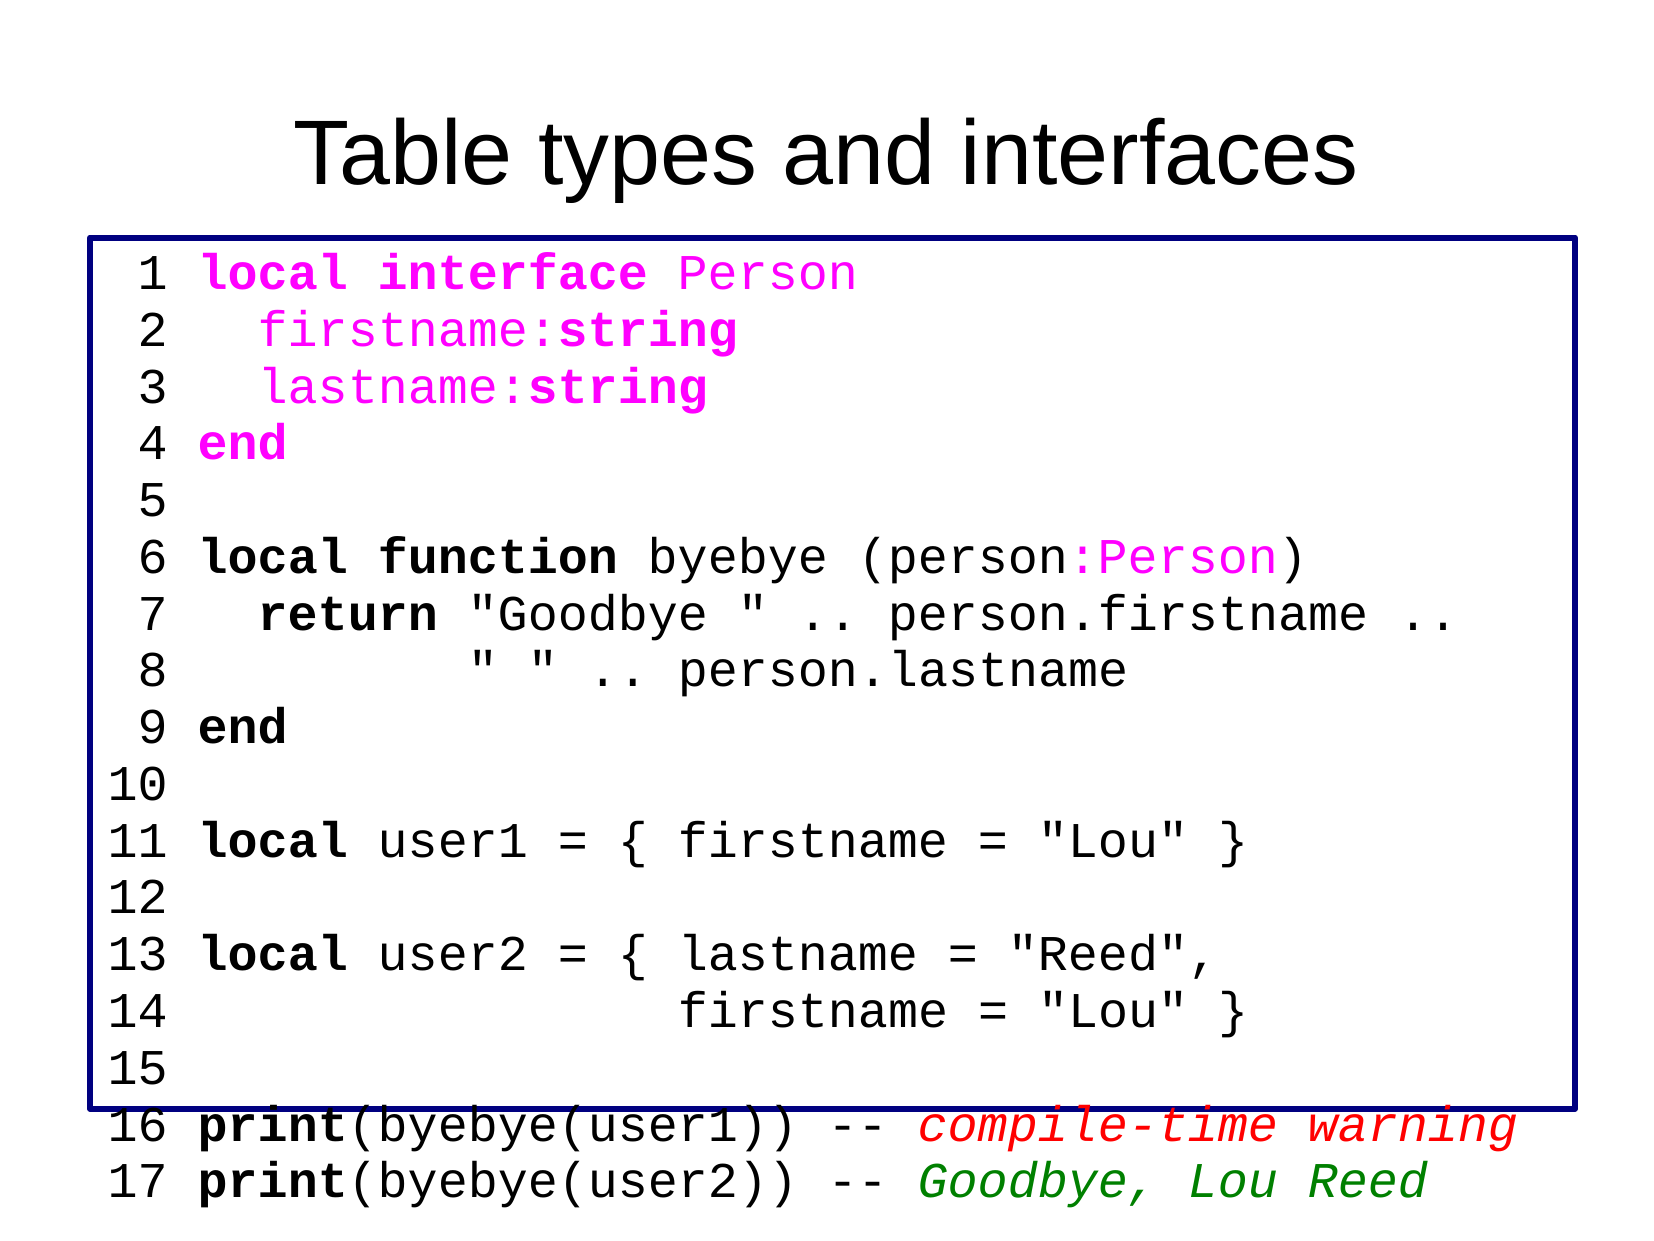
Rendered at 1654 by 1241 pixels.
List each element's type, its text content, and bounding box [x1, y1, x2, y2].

title Table types and interfaces [82, 49, 1571, 257]
text_box 1 local interface Person 2 firstname:string 3 lastname:string 4 end 5 6 local function byebye (person:Person) 7 return "Goodbye " .. person.firstname .. 8 " " .. person.lastname 9 end 10 11 local user1 = { firstname = "Lou" } 12 13 local user2 = { lastname = "Reed", 14 firstname = "Lou" } 15 16 print(byebye(user1)) -- compile-time warning 17 print(byebye(user2)) -- Goodbye, Lou Reed [90, 237, 1576, 1109]
